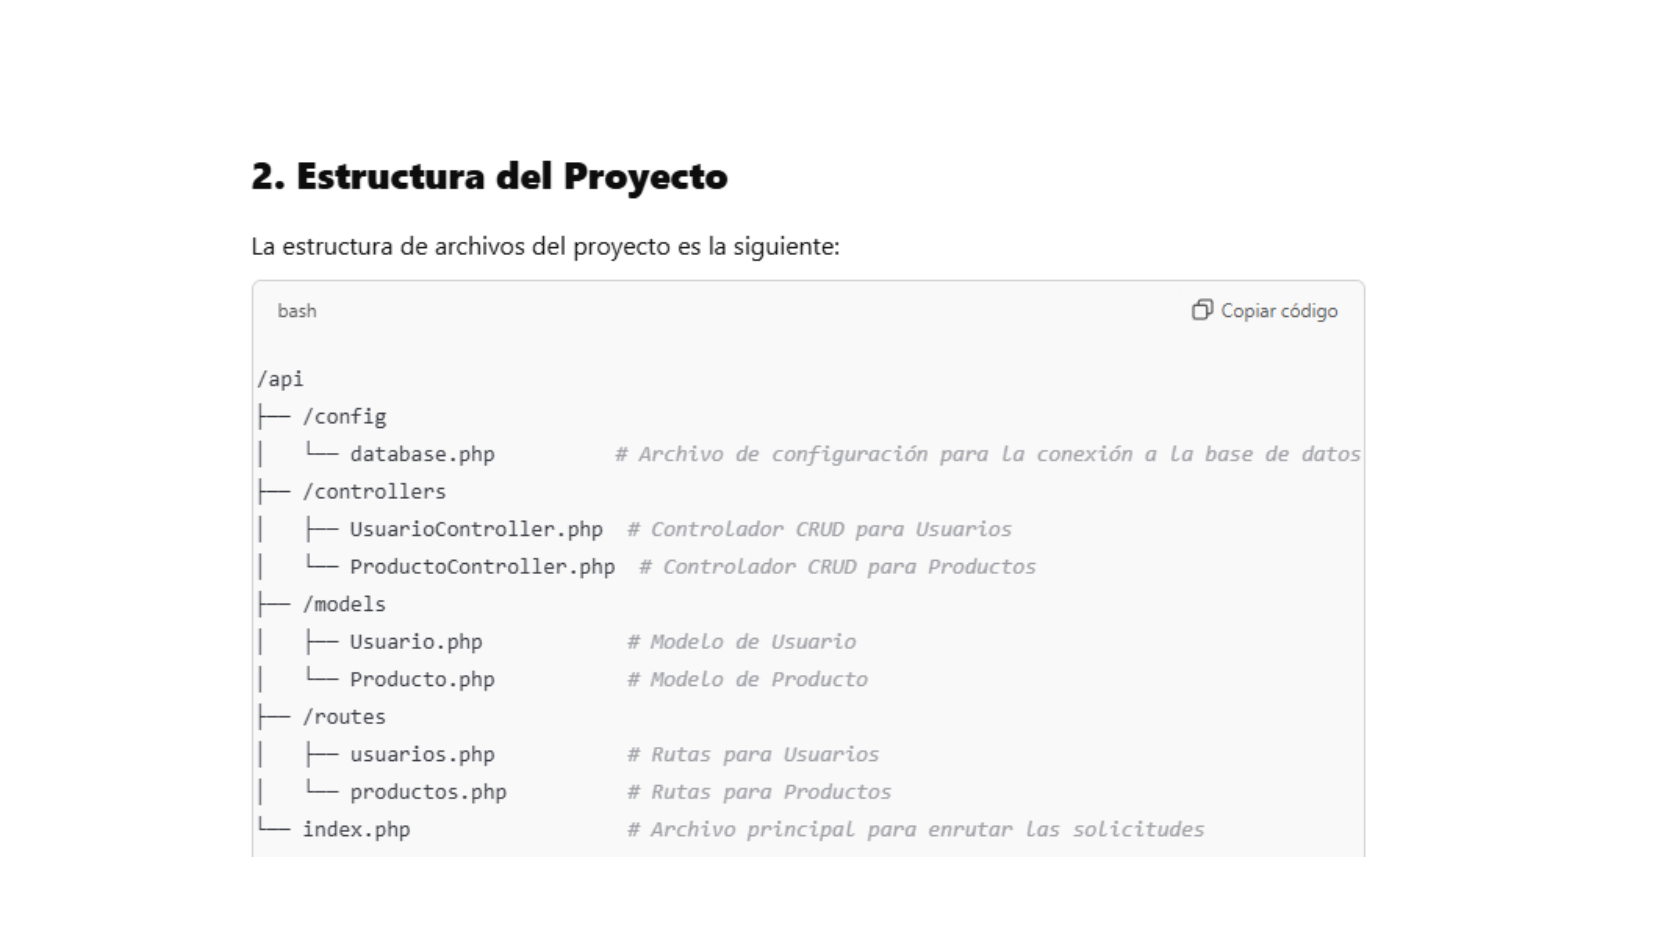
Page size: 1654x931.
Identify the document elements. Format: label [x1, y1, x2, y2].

picture [202, 122, 1469, 858]
